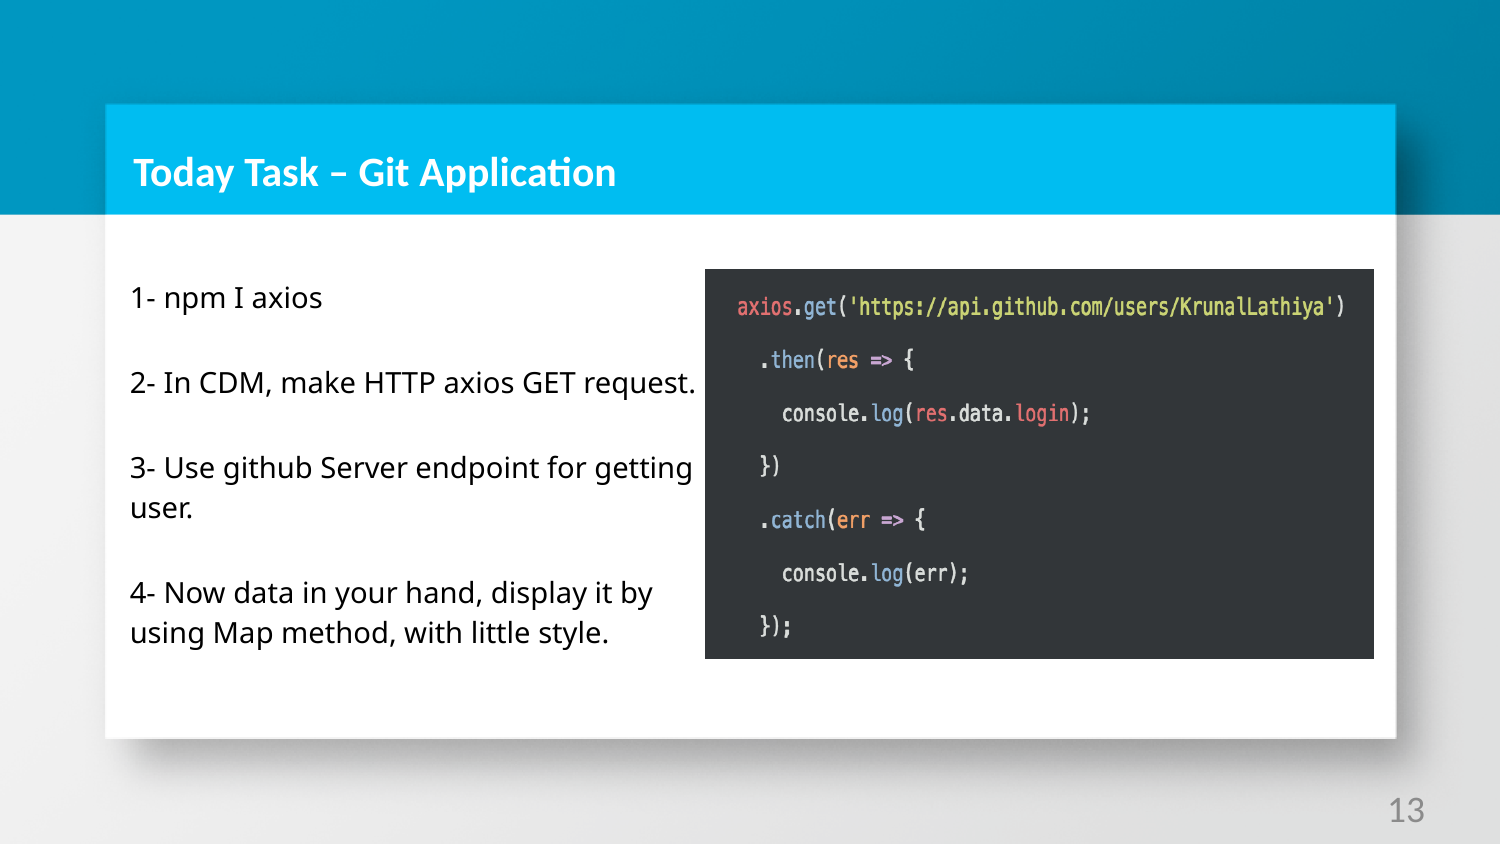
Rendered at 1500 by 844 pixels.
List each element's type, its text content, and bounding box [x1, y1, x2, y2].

text_box 1- npm I axios 2- In CDM, make HTTP axios GET request. 3- Use github Server endpoint for getting user. 4- Now data in your hand, display it by using Map method, with little style. [115, 270, 721, 685]
picture [0, 215, 1500, 844]
title Today Task – Git Application [131, 142, 901, 196]
